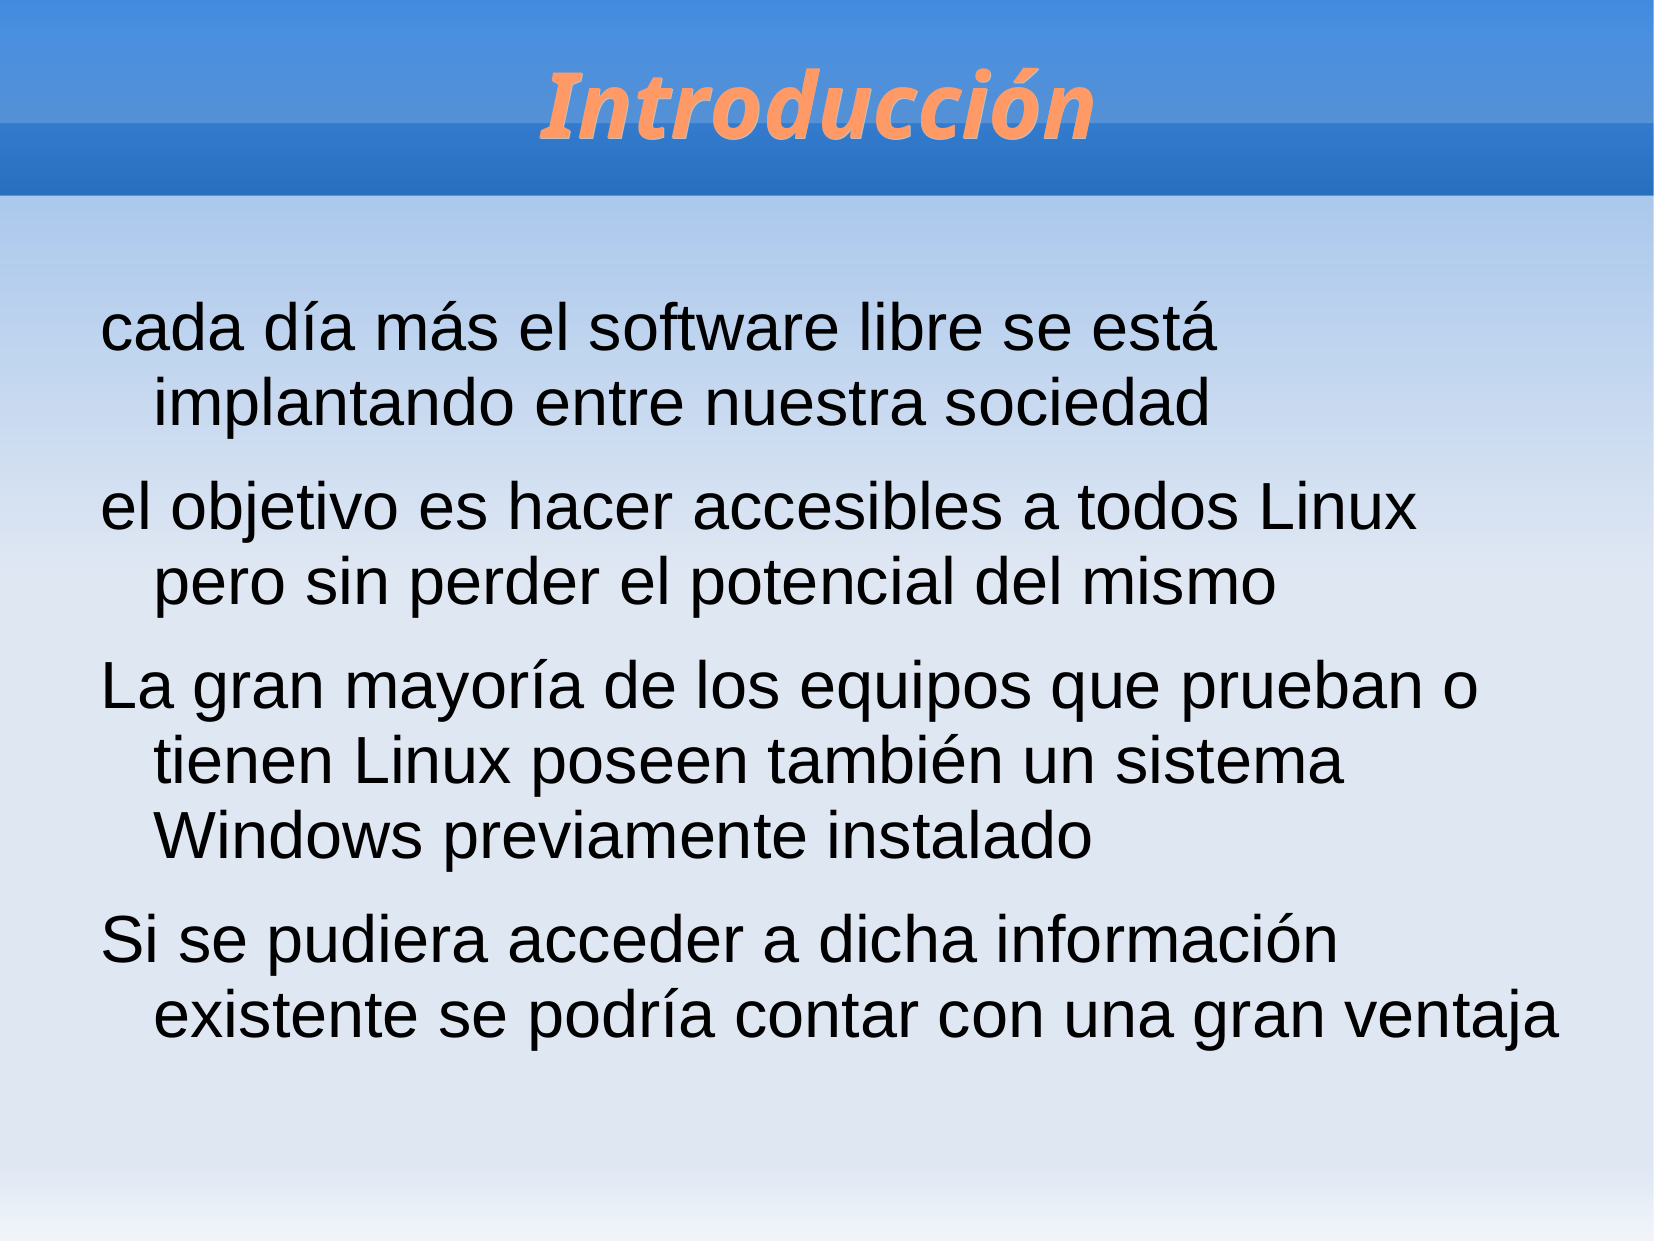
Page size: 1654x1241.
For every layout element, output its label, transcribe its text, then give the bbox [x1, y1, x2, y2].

list cada día más el software libre se está implantando entre nuestra sociedad el objetivo es hacer accesibles a todos Linux pero sin perder el potencial del mismo La gran mayoría de los equipos que prueban o tienen Linux poseen también un sistema Windows previamente instalado Si se pudiera acceder a dicha información existente se podría contar con una gran ventaja [82, 290, 1571, 1094]
picture [0, 0, 1654, 1241]
title Introducción [76, 7, 1565, 200]
